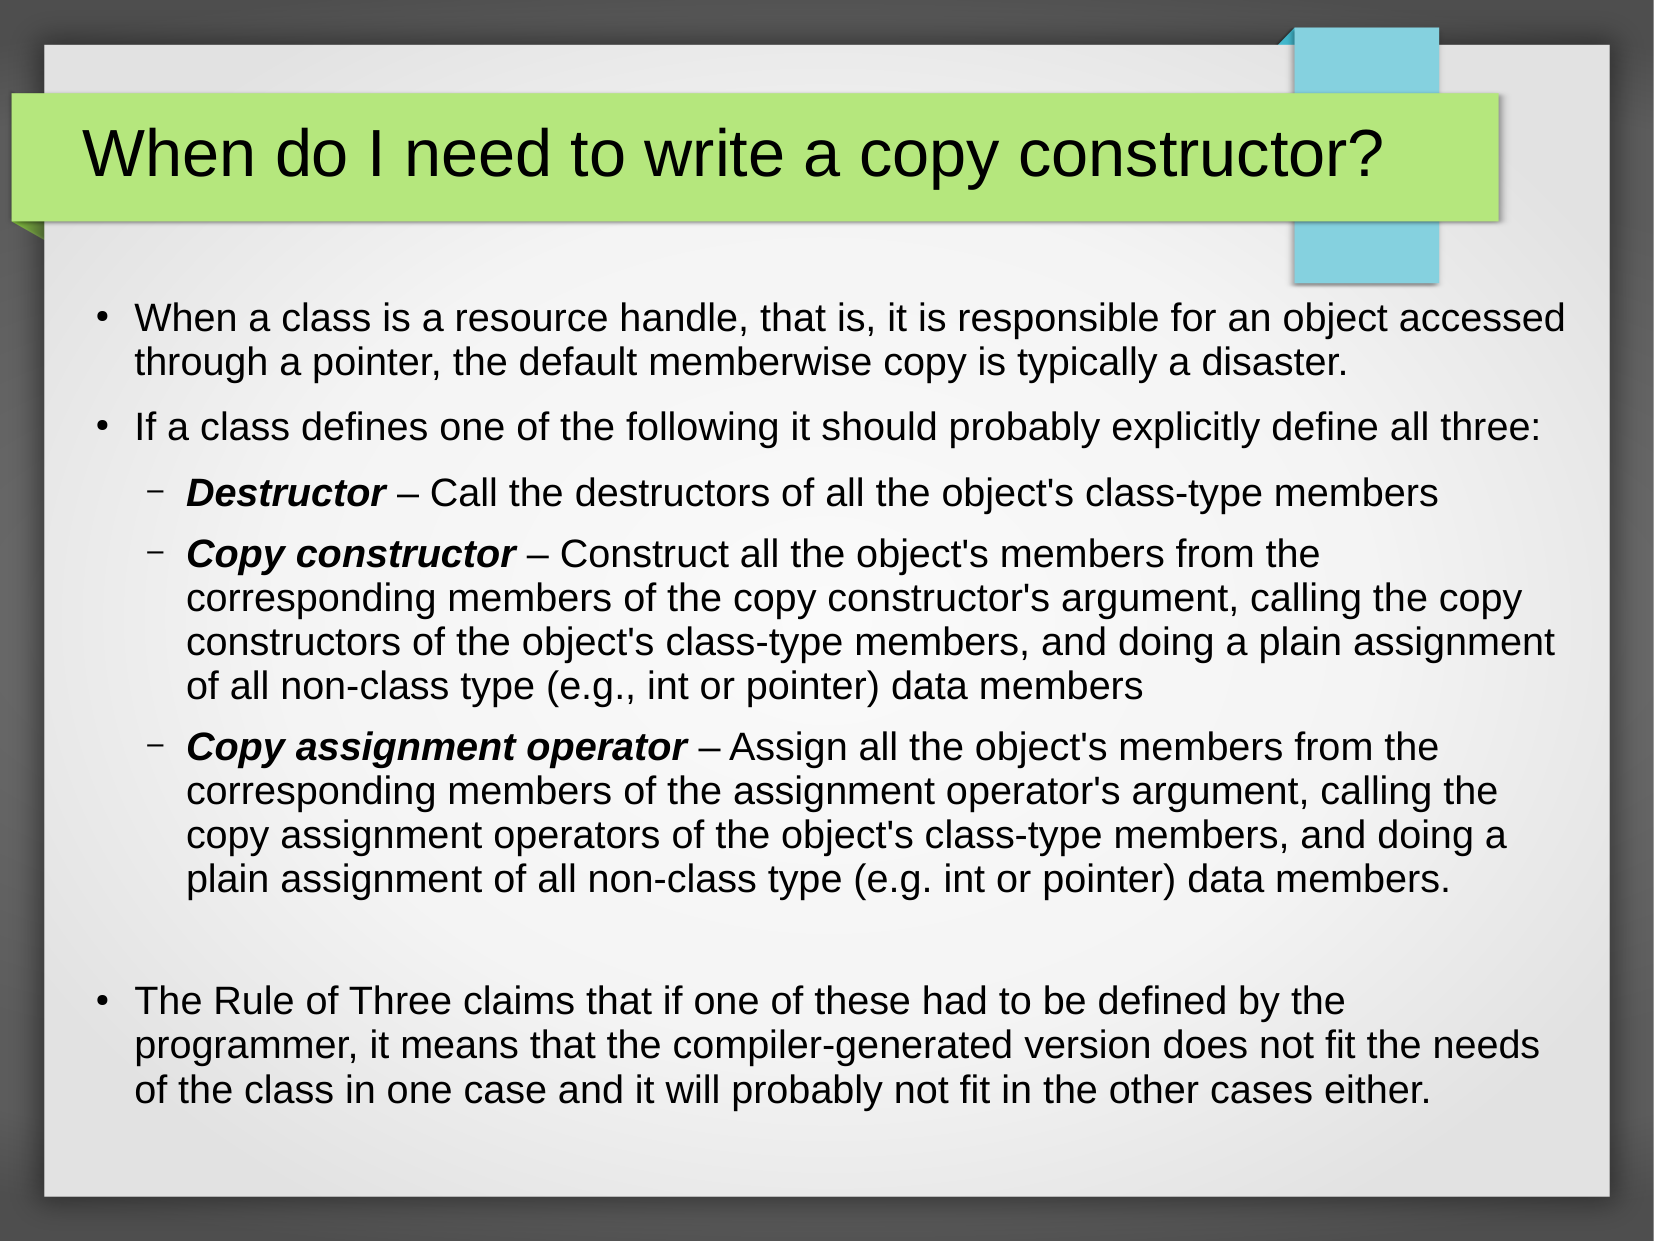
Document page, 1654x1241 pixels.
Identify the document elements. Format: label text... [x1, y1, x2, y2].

list When a class is a resource handle, that is, it is responsible for an object accessed through a pointer, the default memberwise copy is typically a disaster. If a class defines one of the following it should probably explicitly define all three: Destructor – Call the destructors of all the object's class-type members Copy constructor – Construct all the object's members from the corresponding members of the copy constructor's argument, calling the copy constructors of the object's class-type members, and doing a plain assignment of all non-class type (e.g., int or pointer) data members Copy assignment operator – Assign all the object's members from the corresponding members of the assignment operator's argument, calling the copy assignment operators of the object's class-type members, and doing a plain assignment of all non-class type (e.g. int or pointer) data members. The Rule of Three claims that if one of these had to be defined by the programmer, it means that the compiler-generated version does not fit the needs of the class in one case and it will probably not fit in the other cases either. [82, 295, 1571, 1158]
title When do I need to write a copy constructor? [82, 94, 1489, 213]
picture [0, 0, 1654, 1241]
